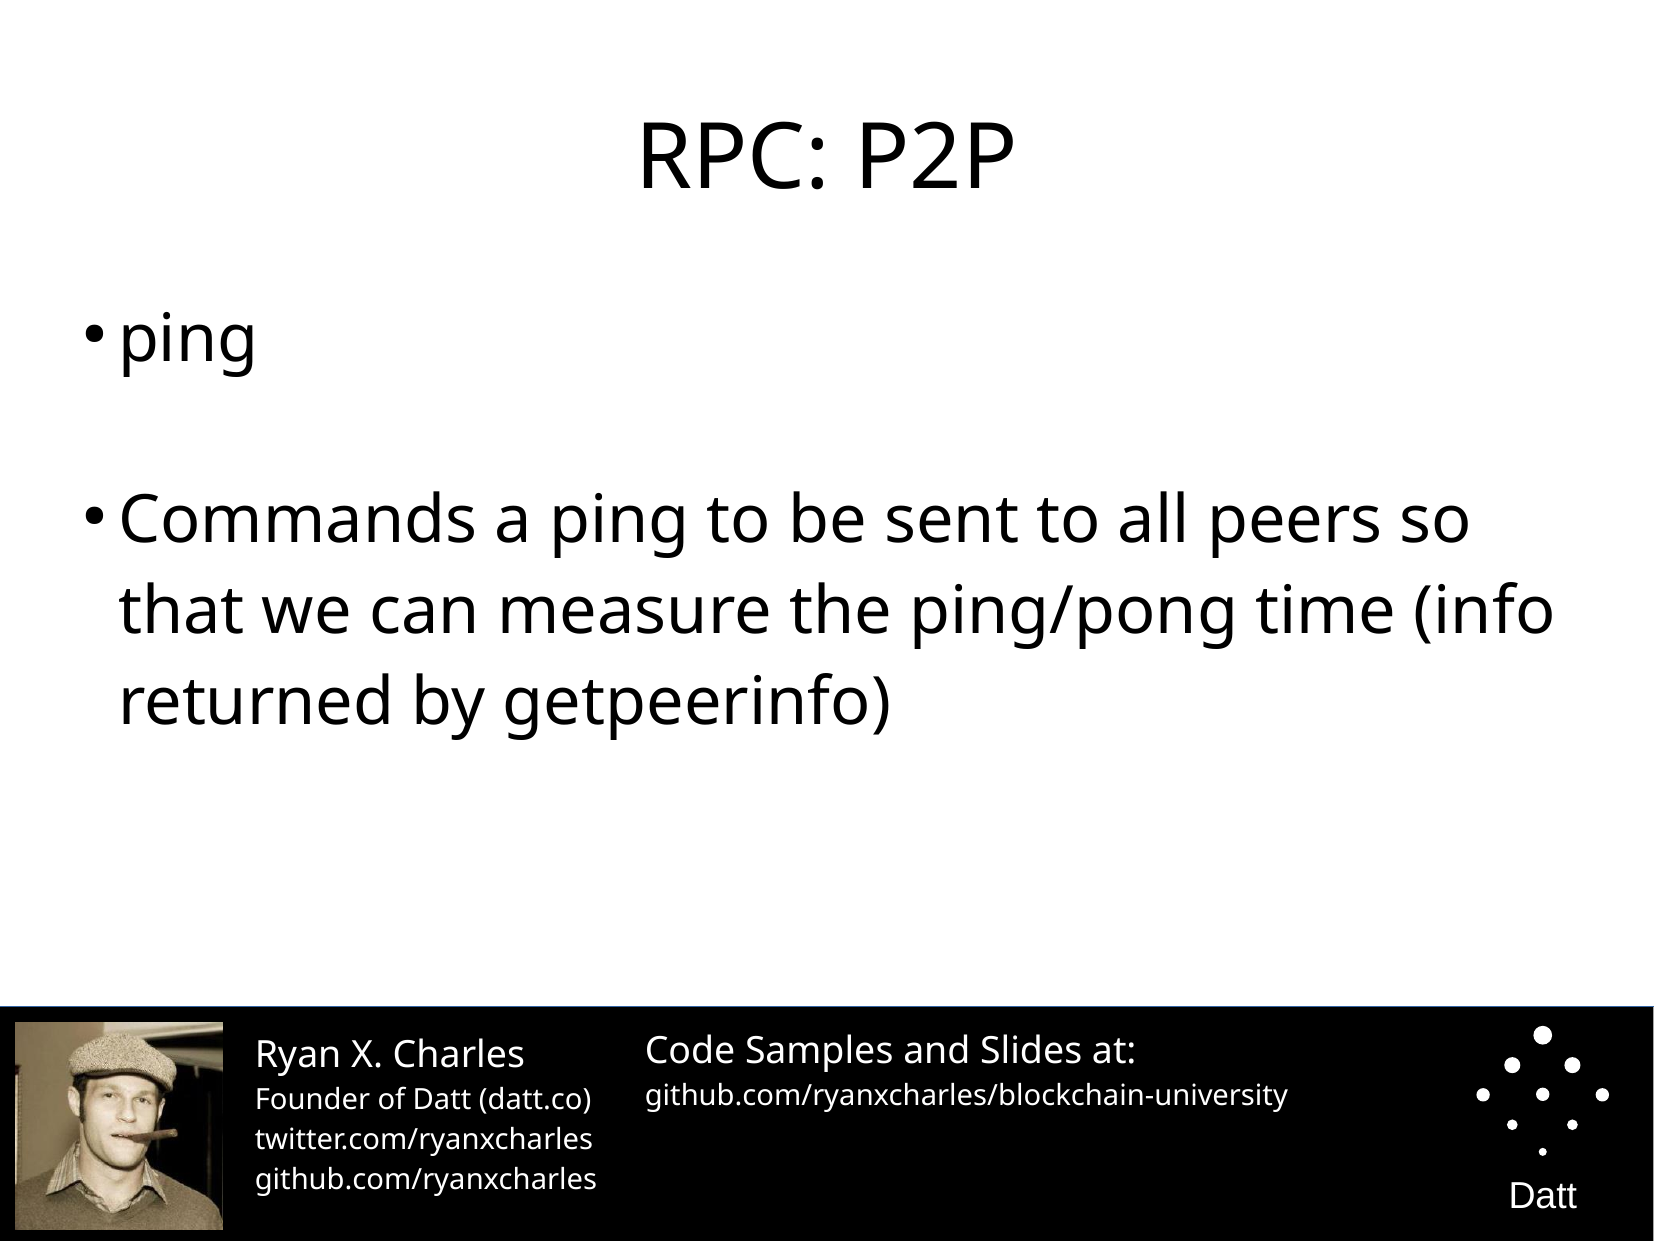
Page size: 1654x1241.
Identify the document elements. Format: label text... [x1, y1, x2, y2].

subtitle ping Commands a ping to be sent to all peers so that we can measure the ping/pong time (info returned by getpeerinfo) [82, 290, 1571, 1006]
text_box [0, 1006, 1654, 1241]
picture [15, 1022, 223, 1231]
text_box Datt [1452, 1167, 1633, 1241]
picture [1475, 1023, 1611, 1159]
text_box Ryan X. Charles Founder of Datt (datt.co) twitter.com/ryanxcharles github.com/ryanxcharles [240, 1020, 976, 1241]
text_box Code Samples and Slides at: github.com/ryanxcharles/blockchain-university [630, 1015, 1403, 1156]
title RPC: P2P [82, 49, 1571, 257]
